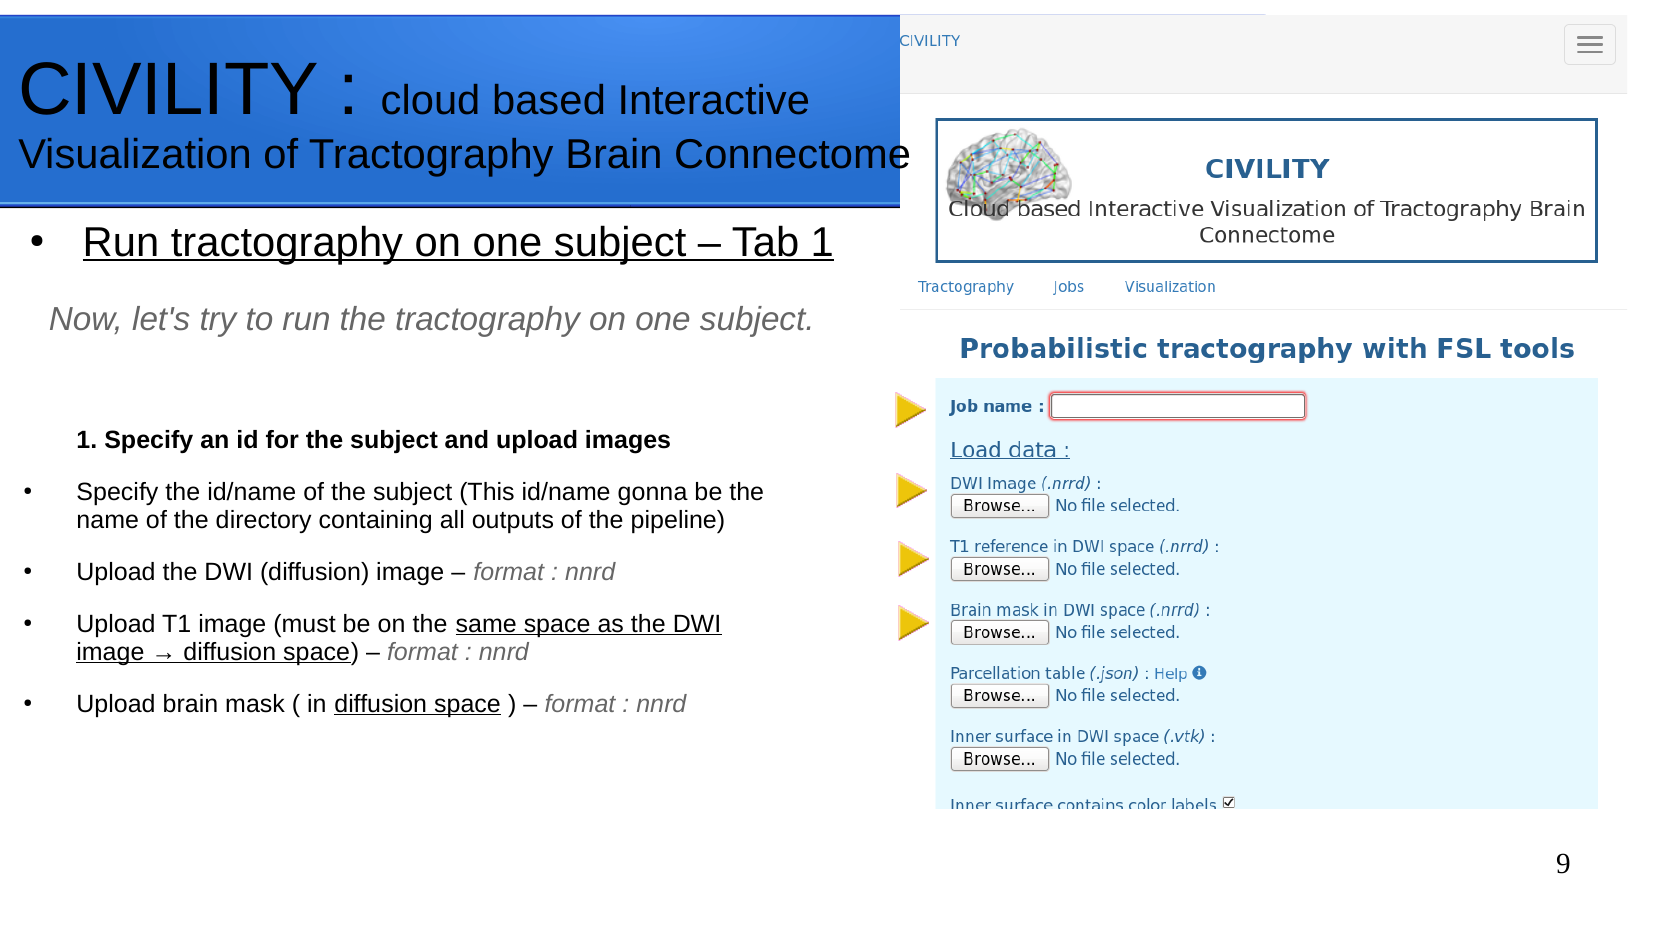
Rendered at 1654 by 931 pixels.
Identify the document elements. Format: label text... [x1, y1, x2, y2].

list Run tractography on one subject – Tab 1 [11, 218, 1501, 758]
text_box 1. Specify an id for the subject and upload images Specify the id/name of the subject (This id/name gonna be the name of the directory containing all outputs of the pipeline) Upload the DWI (diffusion) image – format : nnrd Upload T1 image (must be on the same space as the DWI image → diffusion space) – format : nnrd Upload brain mask ( in diffusion space ) – format : nnrd [5, 426, 781, 856]
picture [0, 13, 1628, 809]
title CIVILITY : cloud based Interactive Visualization of Tractography Brain Connectome [18, 35, 961, 189]
